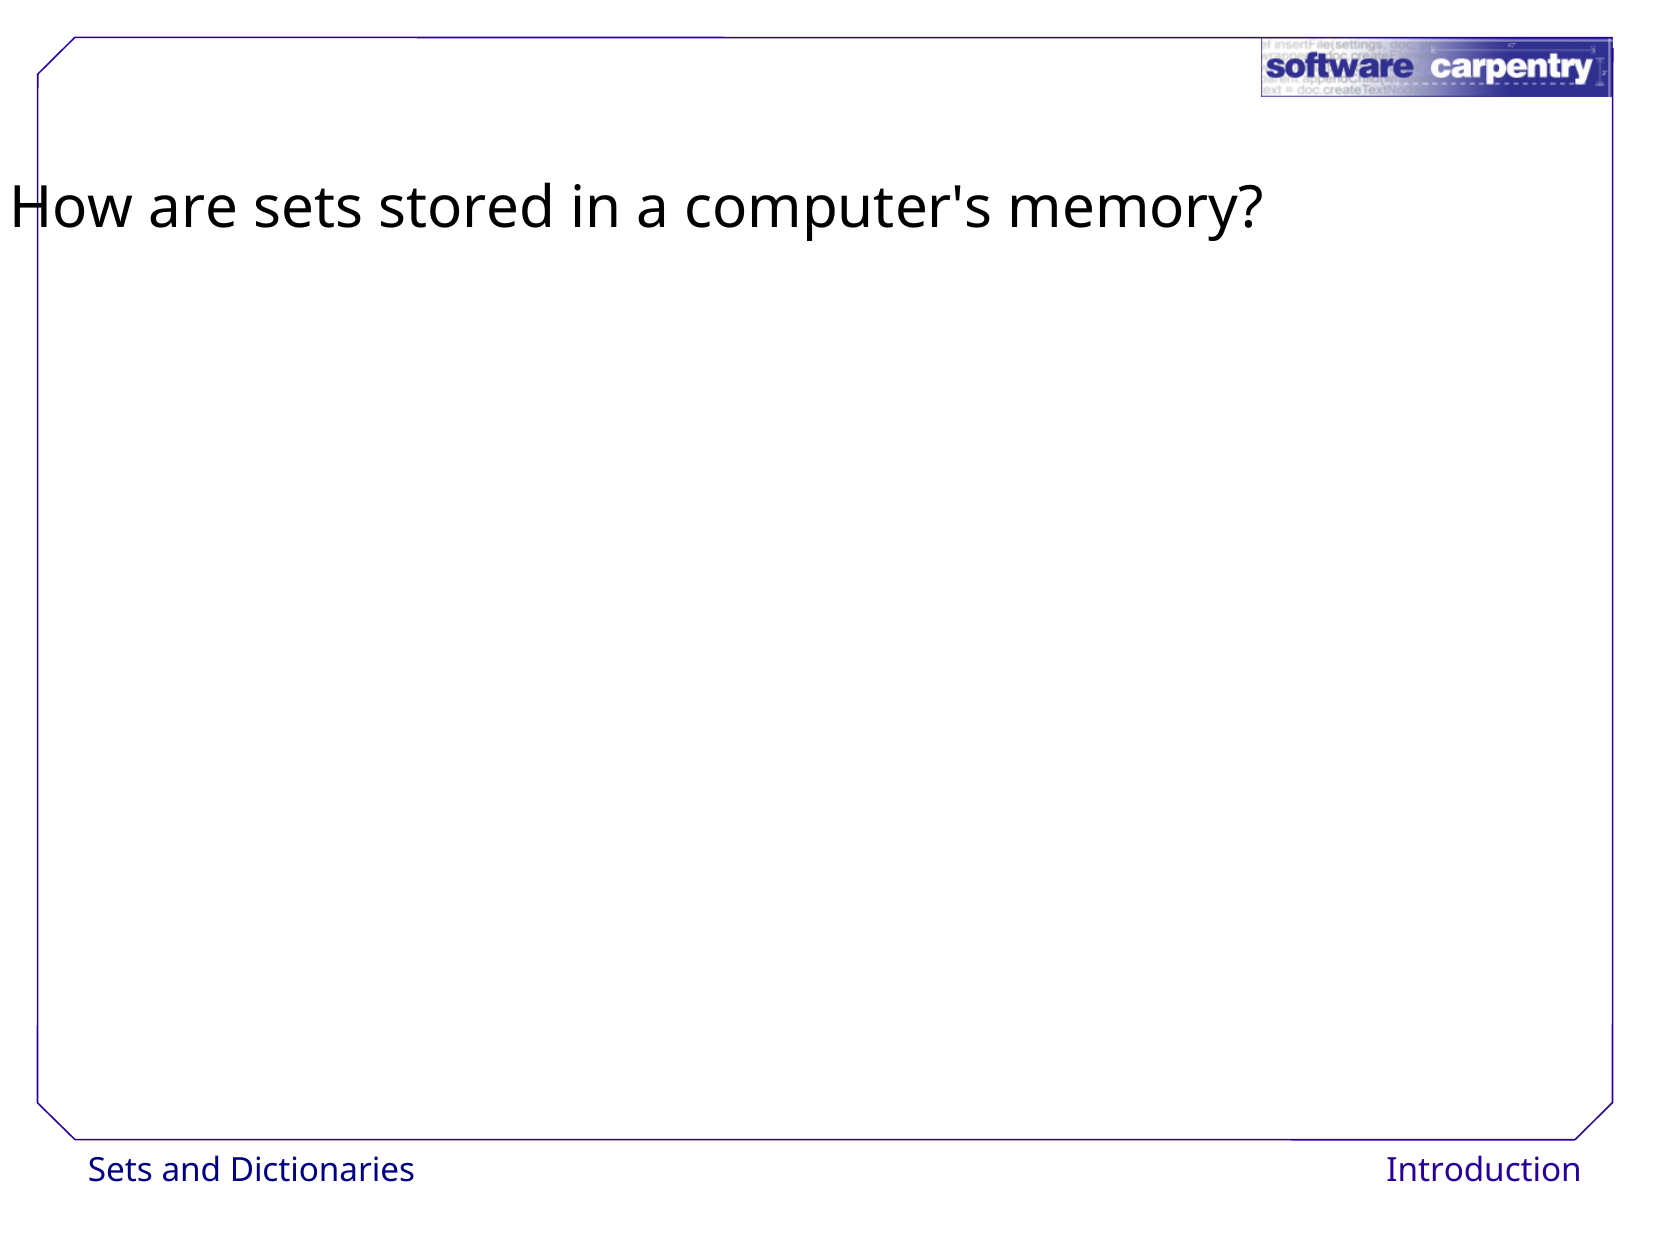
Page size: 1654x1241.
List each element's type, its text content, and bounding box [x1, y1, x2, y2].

text_box How are sets stored in a computer's memory? [0, 126, 1430, 248]
picture [1261, 39, 1613, 97]
